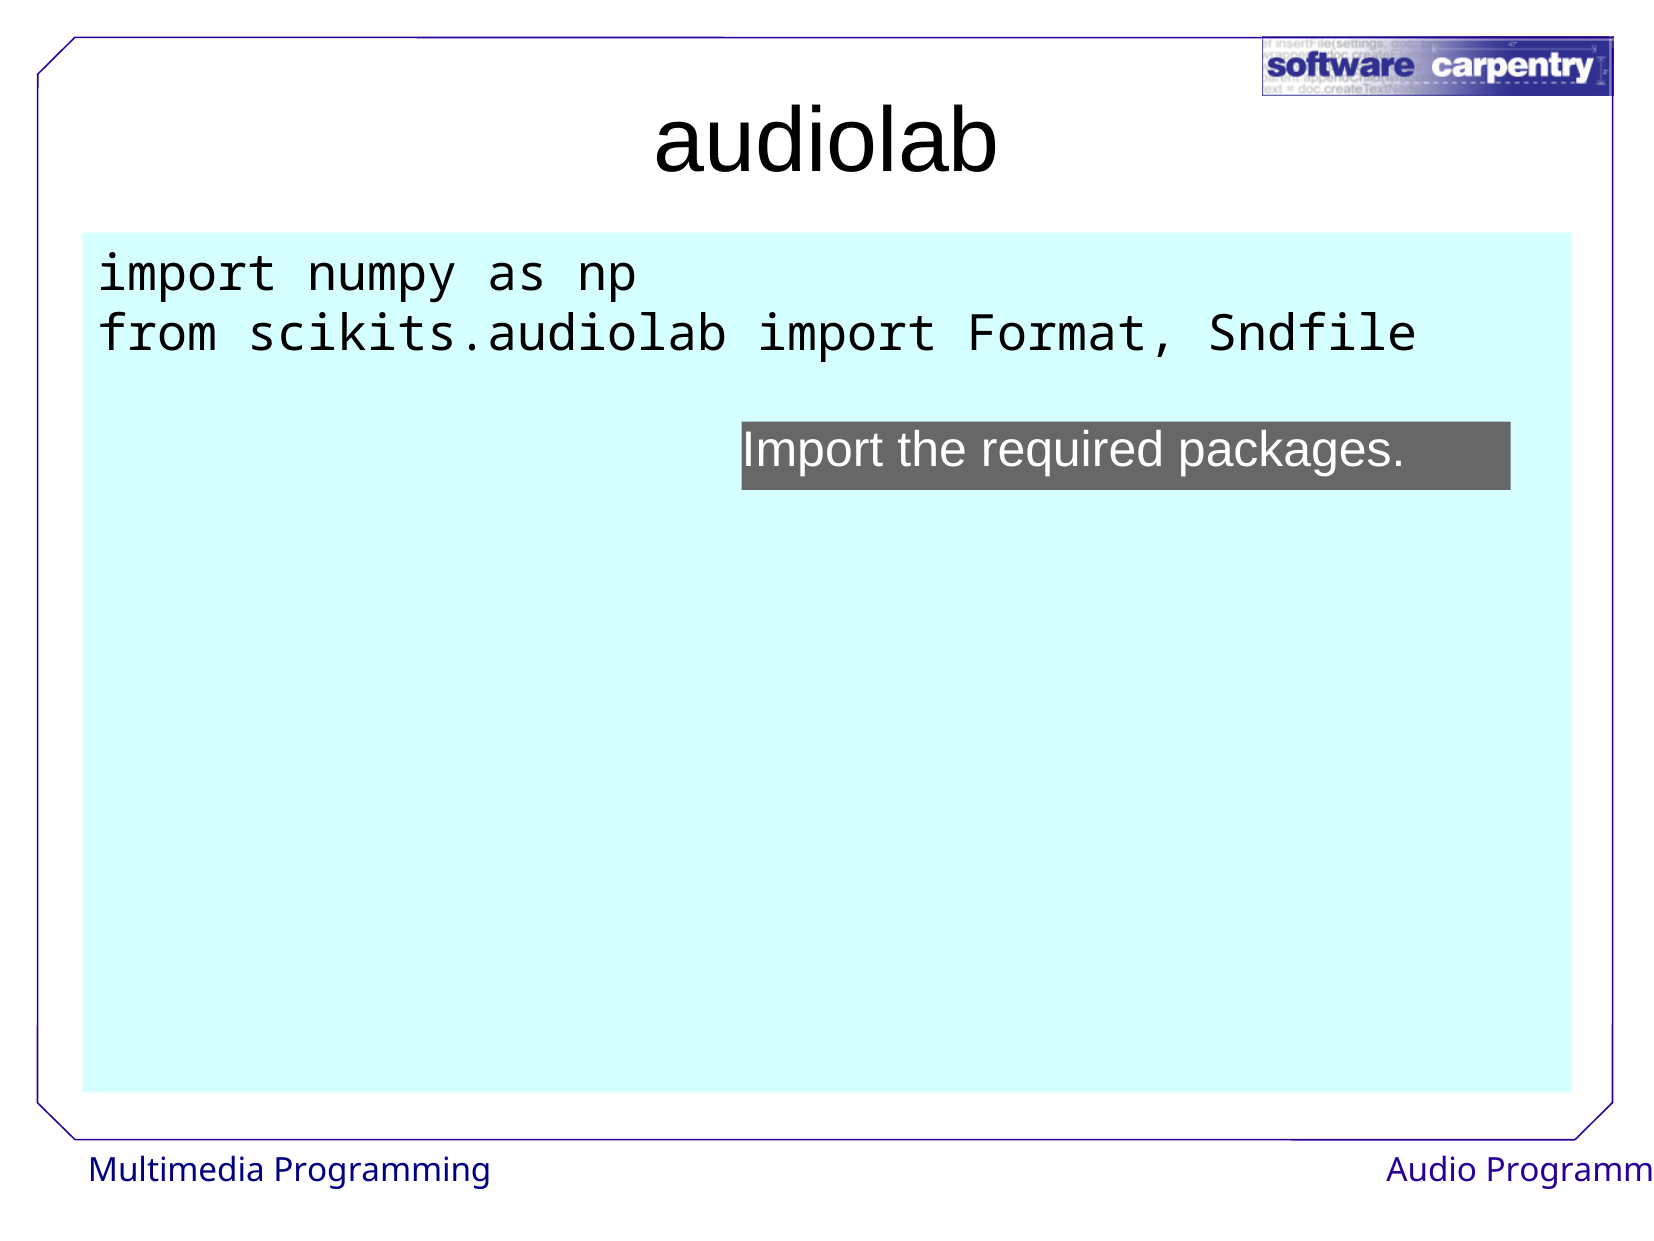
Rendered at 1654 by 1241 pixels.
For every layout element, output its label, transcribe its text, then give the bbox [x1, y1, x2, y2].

text_box import numpy as np from scikits.audiolab import Format, Sndfile [82, 232, 1572, 1093]
text_box Import the required packages. [741, 421, 1511, 490]
text_box audiolab [82, 82, 1572, 205]
picture [1262, 36, 1614, 96]
